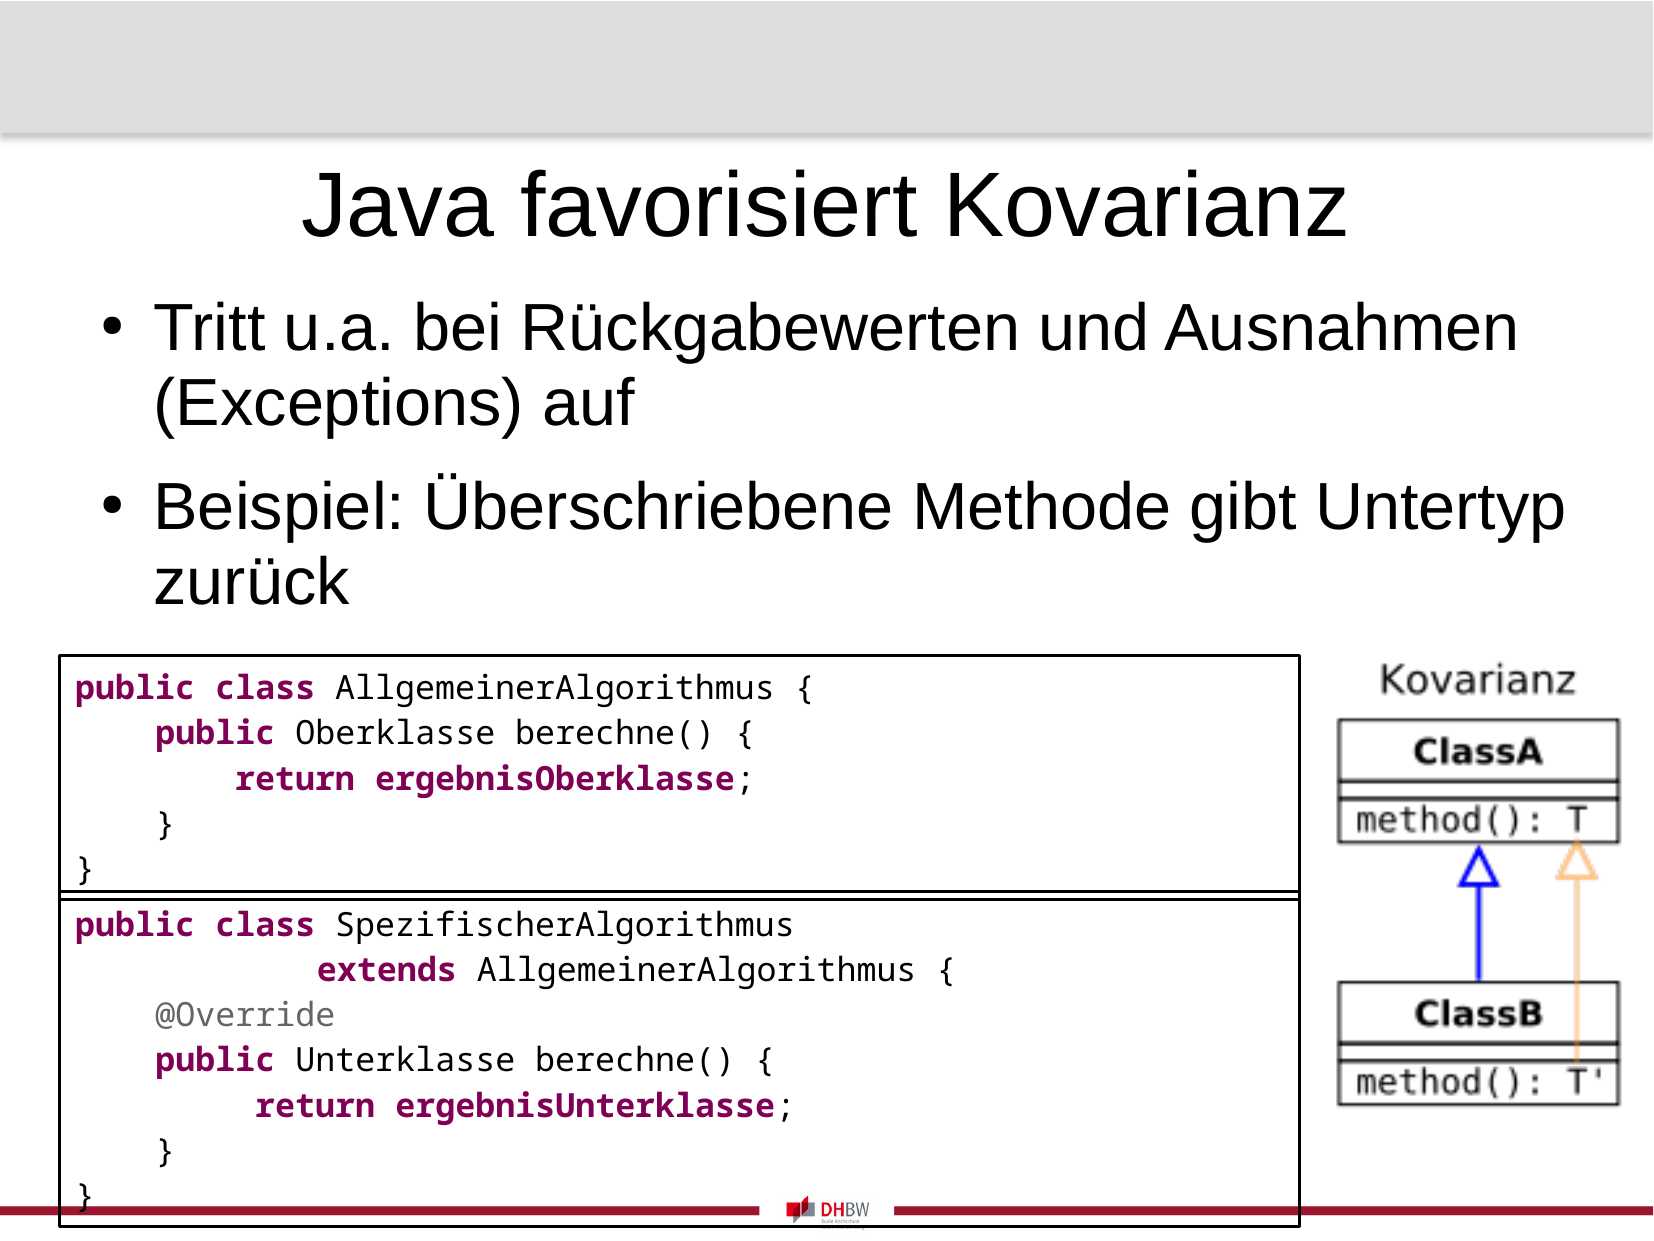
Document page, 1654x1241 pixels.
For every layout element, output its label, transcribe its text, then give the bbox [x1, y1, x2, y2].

picture [0, 1, 1654, 1237]
text_box public class SpezifischerAlgorithmus extends AllgemeinerAlgorithmus { @Override public Unterklasse berechne() { return ergebnisUnterklasse; } } [59, 891, 1300, 1181]
list Tritt u.a. bei Rückgabewerten und Ausnahmen (Exceptions) auf Beispiel: Überschriebene Methode gibt Untertyp zurück [82, 290, 1571, 650]
text_box public class AllgemeinerAlgorithmus { public Oberklasse berechne() { return ergebnisOberklasse; } } [59, 655, 1300, 874]
title Java favorisiert Kovarianz [82, 49, 1571, 257]
